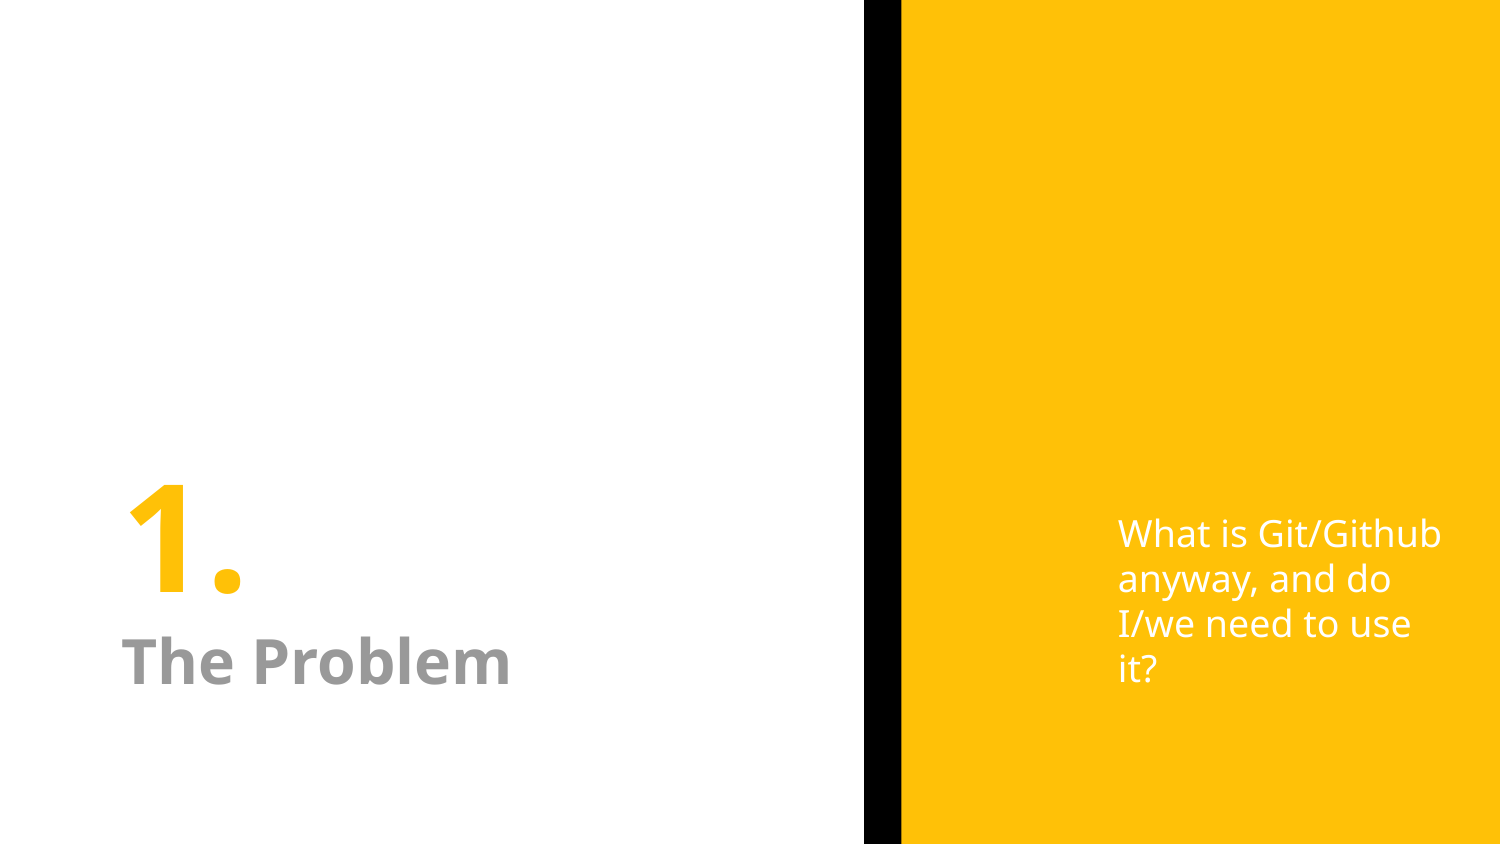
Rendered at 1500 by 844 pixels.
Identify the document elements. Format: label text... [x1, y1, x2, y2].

text_box 1. The Problem [106, 222, 684, 713]
text_box What is Git/Github anyway, and do I/we need to use it? [1103, 535, 1460, 705]
